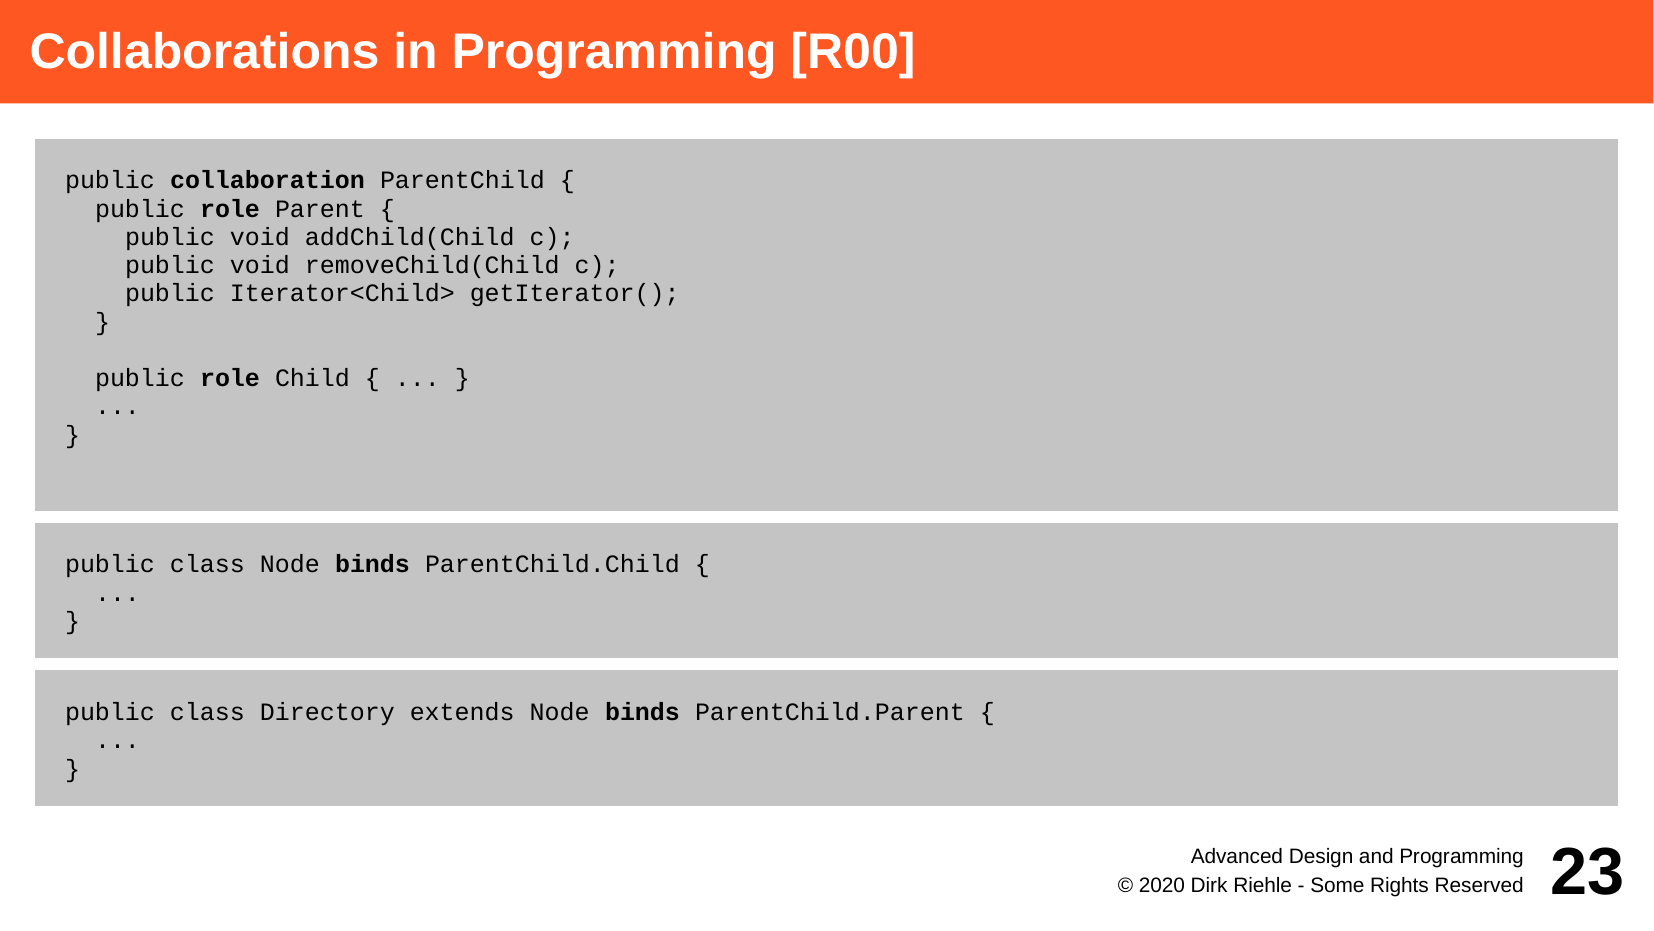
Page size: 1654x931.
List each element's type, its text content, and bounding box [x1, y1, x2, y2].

list public collaboration ParentChild { public role Parent { public void addChild(Child c); public void removeChild(Child c); public Iterator<Child> getIterator(); } public role Child { ... } ... } [29, 132, 1625, 511]
list public class Directory extends Node binds ParentChild.Parent { ... } [29, 664, 1625, 813]
list public class Node binds ParentChild.Child { ... } [29, 516, 1625, 658]
title Collaborations in Programming [R00] [0, 0, 1654, 104]
